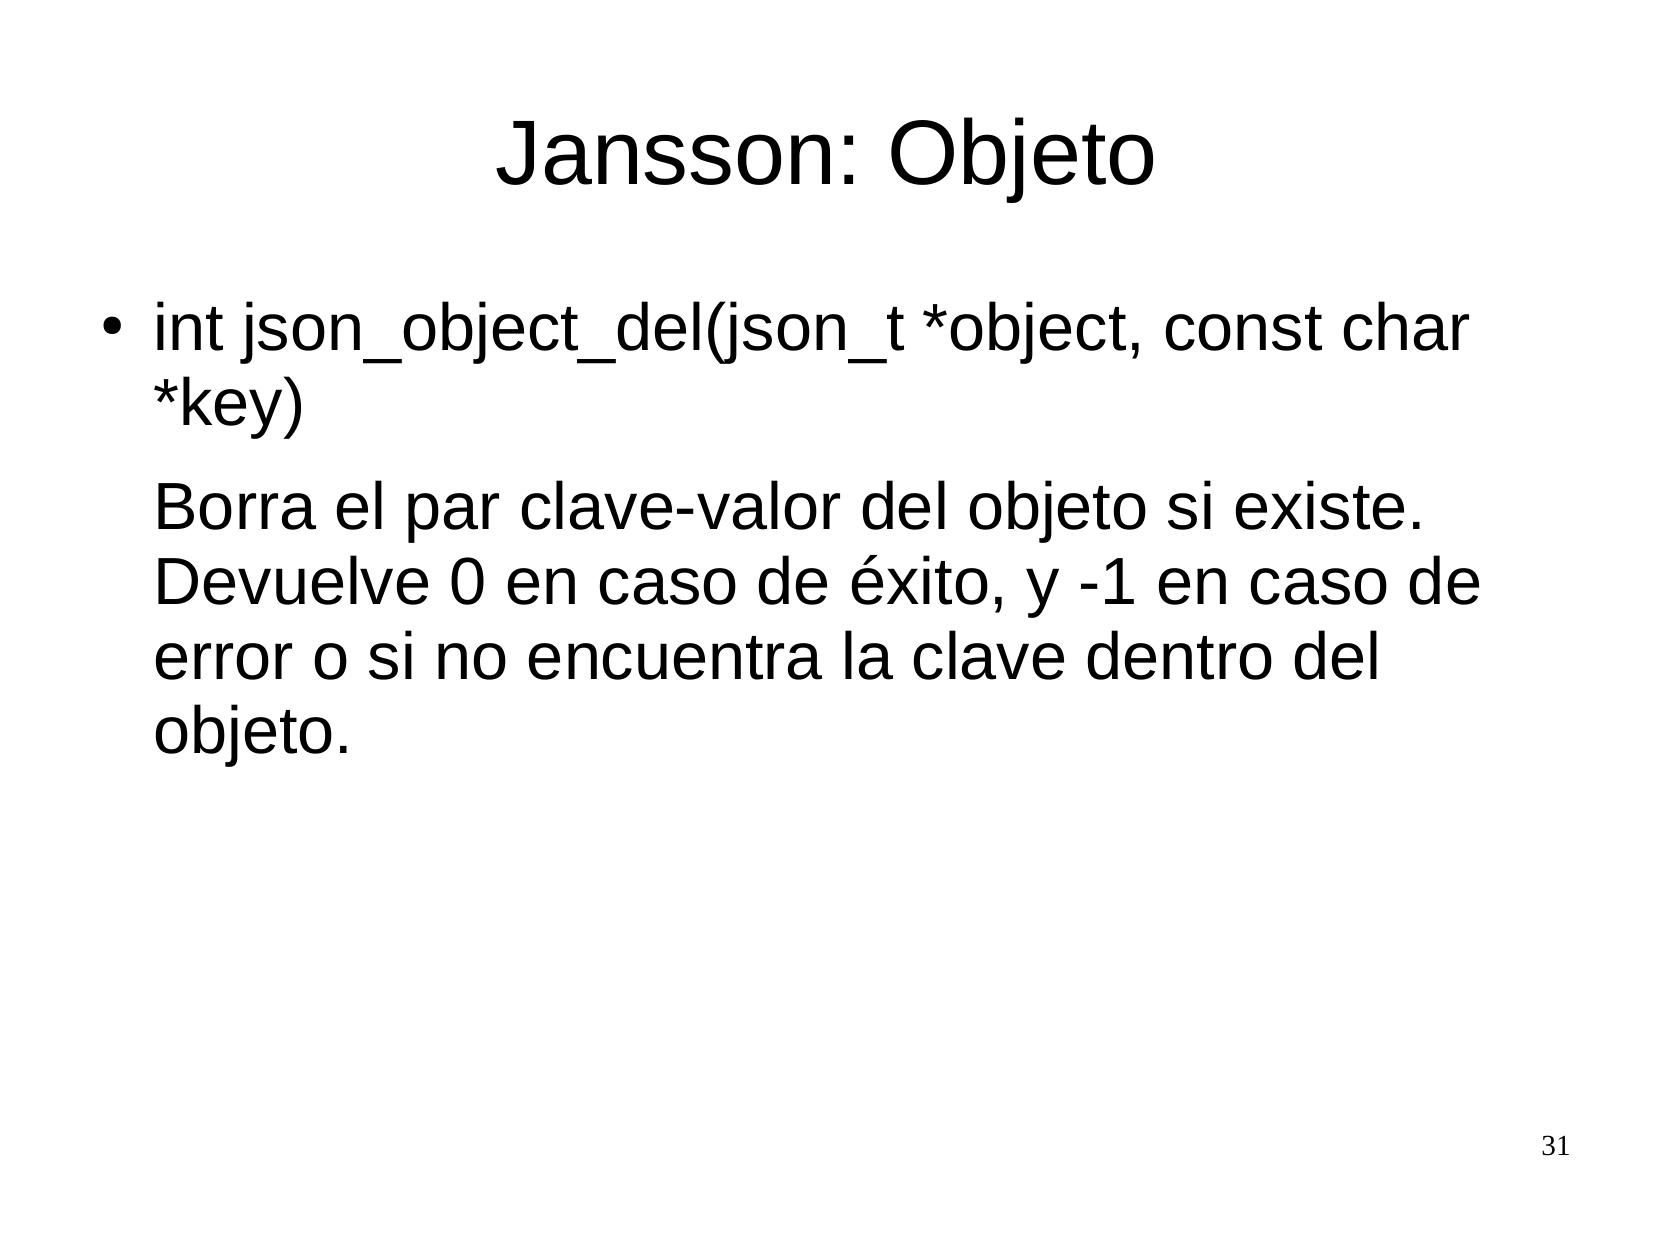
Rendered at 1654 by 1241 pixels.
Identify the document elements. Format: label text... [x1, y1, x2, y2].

list int json_object_del(json_t *object, const char *key) Borra el par clave-valor del objeto si existe. Devuelve 0 en caso de éxito, y -1 en caso de error o si no encuentra la clave dentro del objeto. [82, 290, 1538, 1010]
title Jansson: Objeto [82, 49, 1571, 257]
